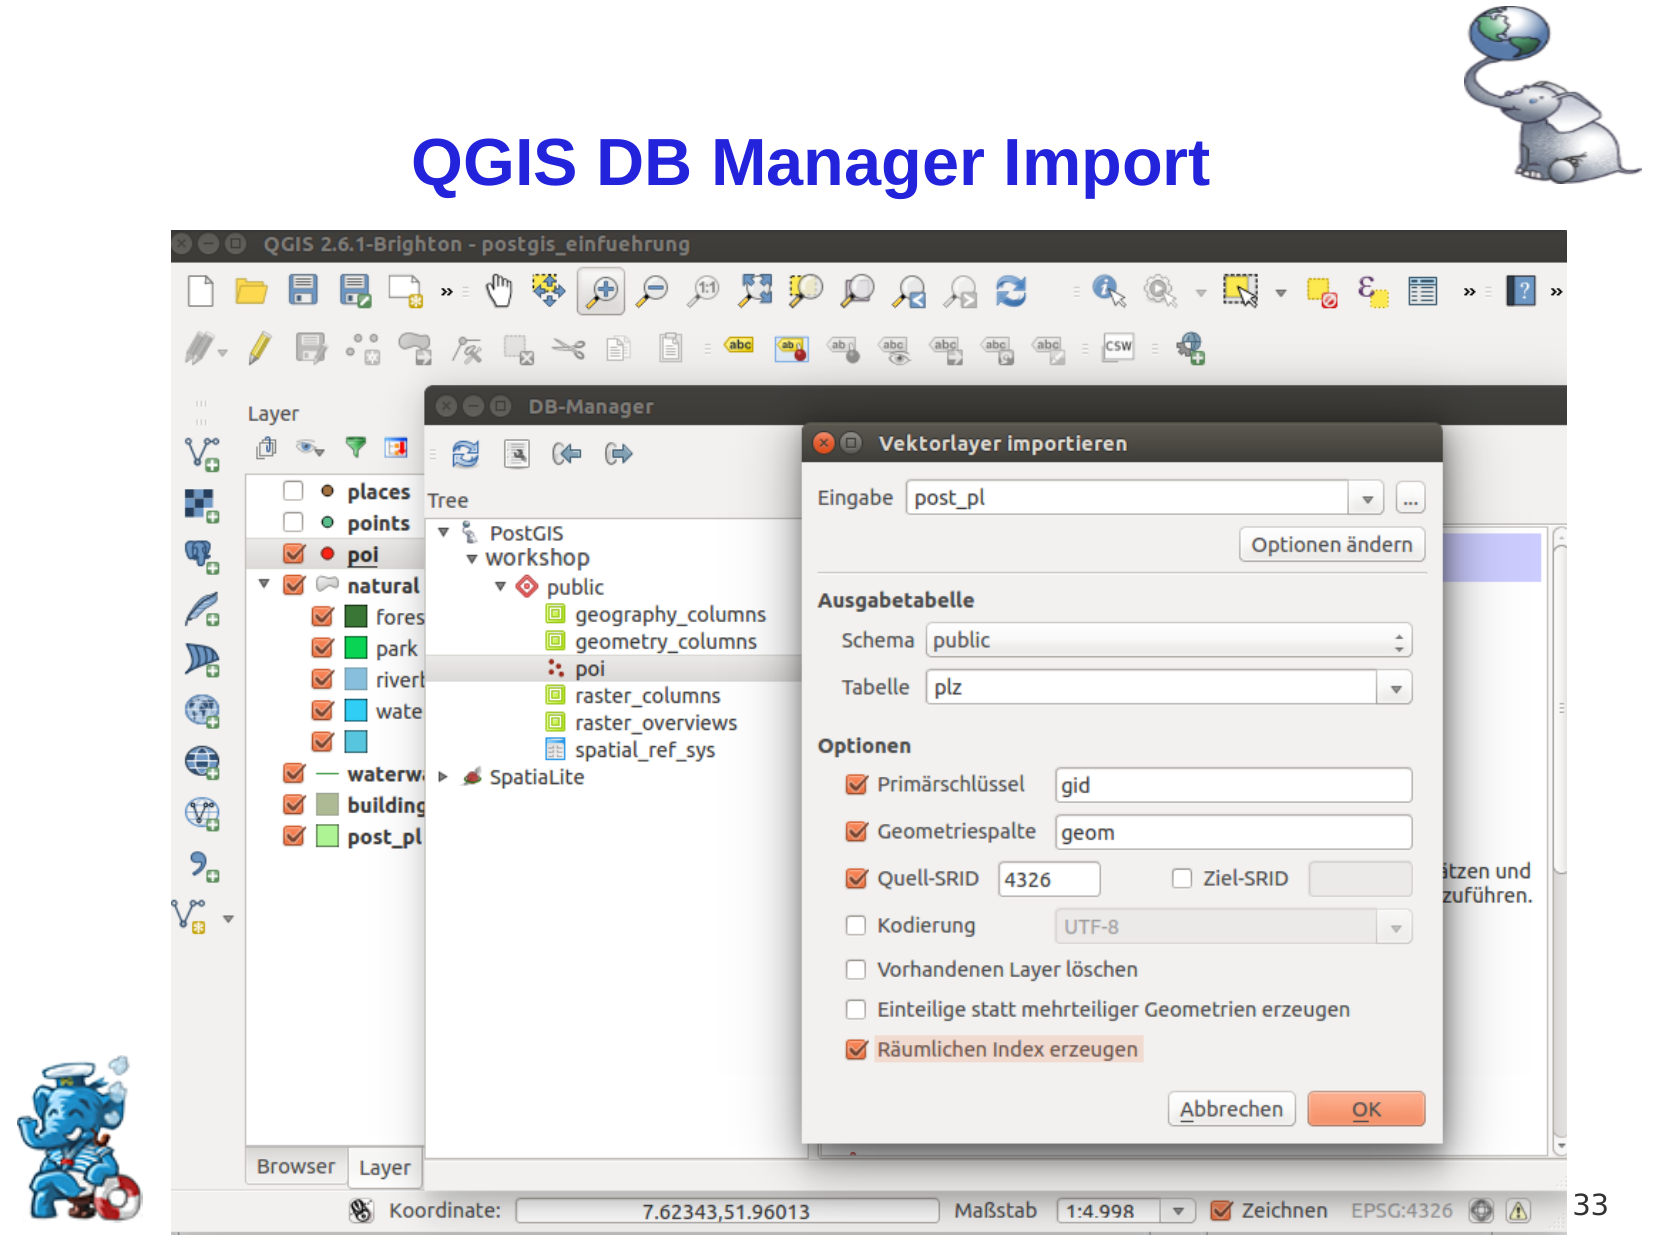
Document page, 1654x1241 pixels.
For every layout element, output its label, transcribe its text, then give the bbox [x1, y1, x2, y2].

picture [171, 230, 1567, 1235]
picture [17, 1055, 143, 1223]
title QGIS DB Manager Import [76, 88, 1565, 237]
picture [1464, 6, 1642, 184]
